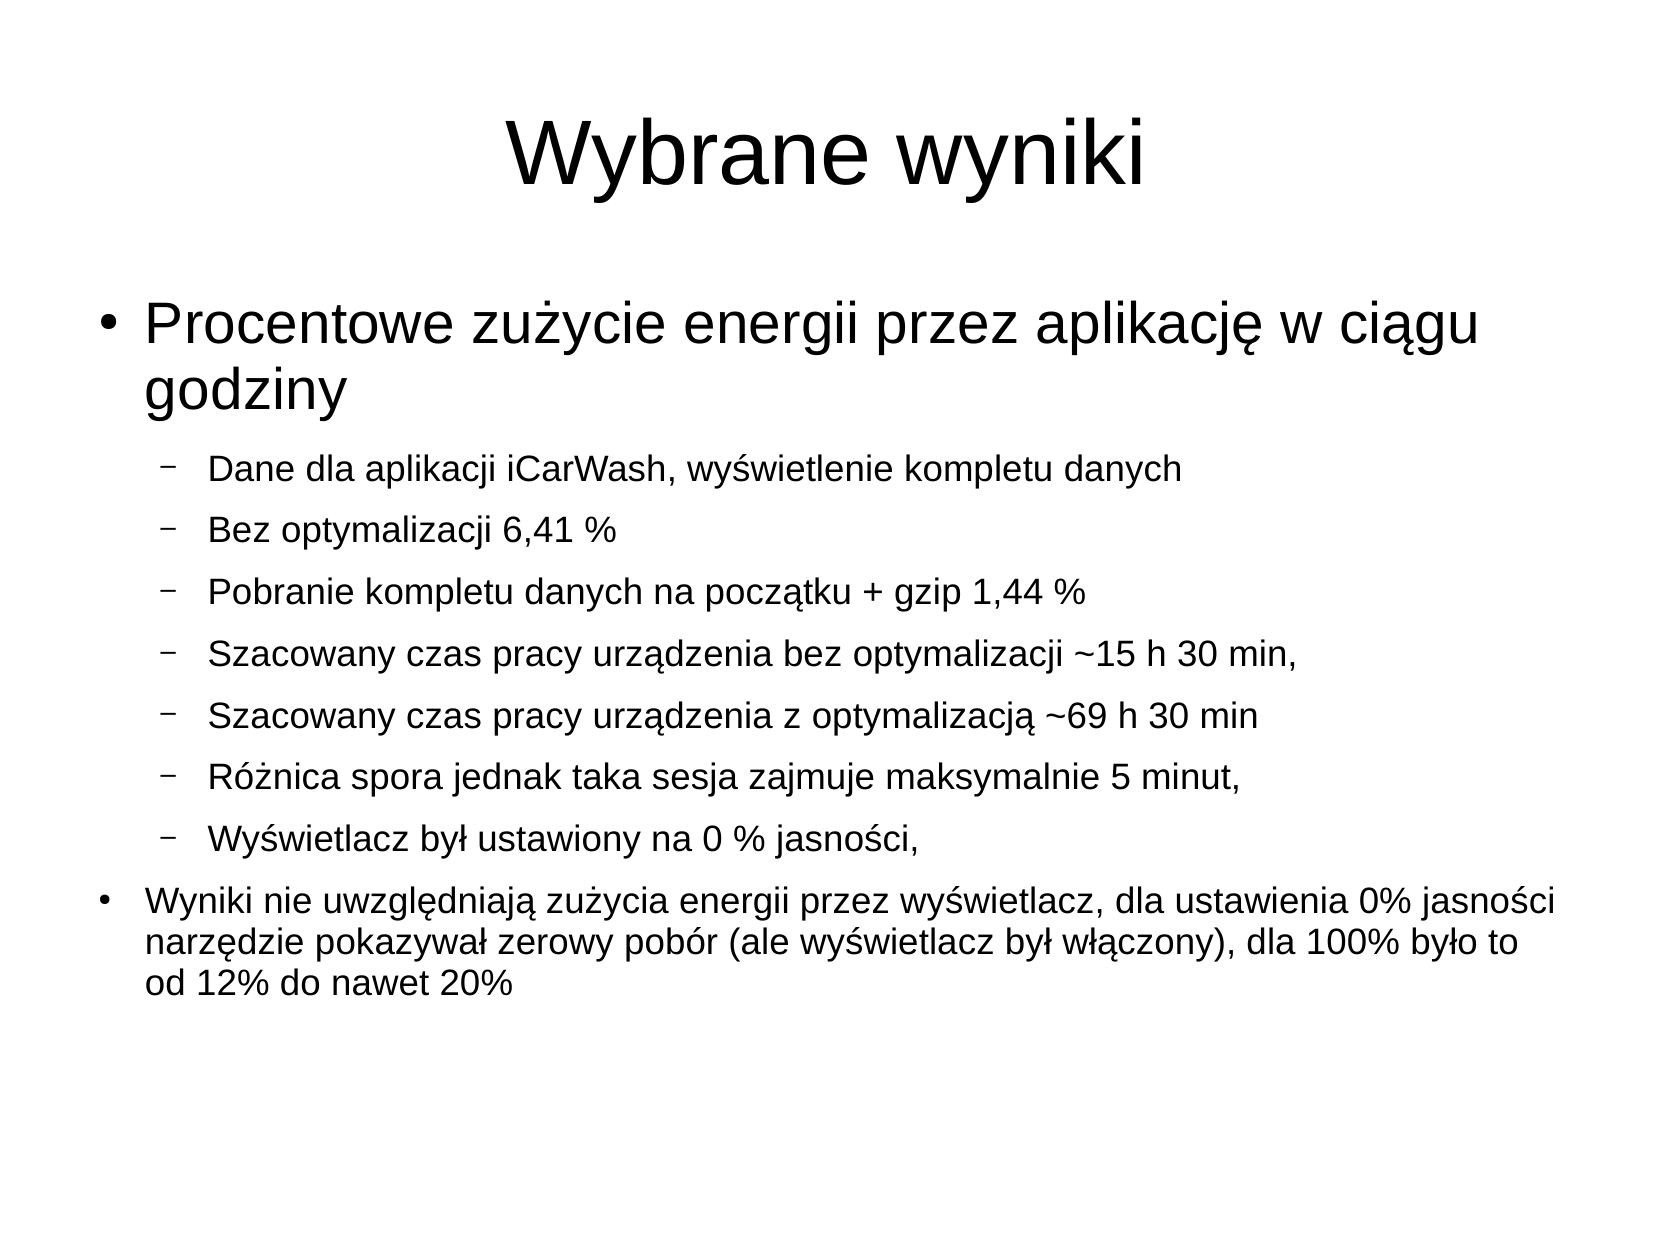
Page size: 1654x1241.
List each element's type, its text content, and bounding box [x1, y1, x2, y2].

title Wybrane wyniki [82, 49, 1571, 257]
list Procentowe zużycie energii przez aplikację w ciągu godziny Dane dla aplikacji iCarWash, wyświetlenie kompletu danych Bez optymalizacji 6,41 % Pobranie kompletu danych na początku + gzip 1,44 % Szacowany czas pracy urządzenia bez optymalizacji ~15 h 30 min, Szacowany czas pracy urządzenia z optymalizacją ~69 h 30 min Różnica spora jednak taka sesja zajmuje maksymalnie 5 minut, Wyświetlacz był ustawiony na 0 % jasności, Wyniki nie uwzględniają zużycia energii przez wyświetlacz, dla ustawienia 0% jasności narzędzie pokazywał zerowy pobór (ale wyświetlacz był włączony), dla 100% było to od 12% do nawet 20% [82, 290, 1571, 1010]
